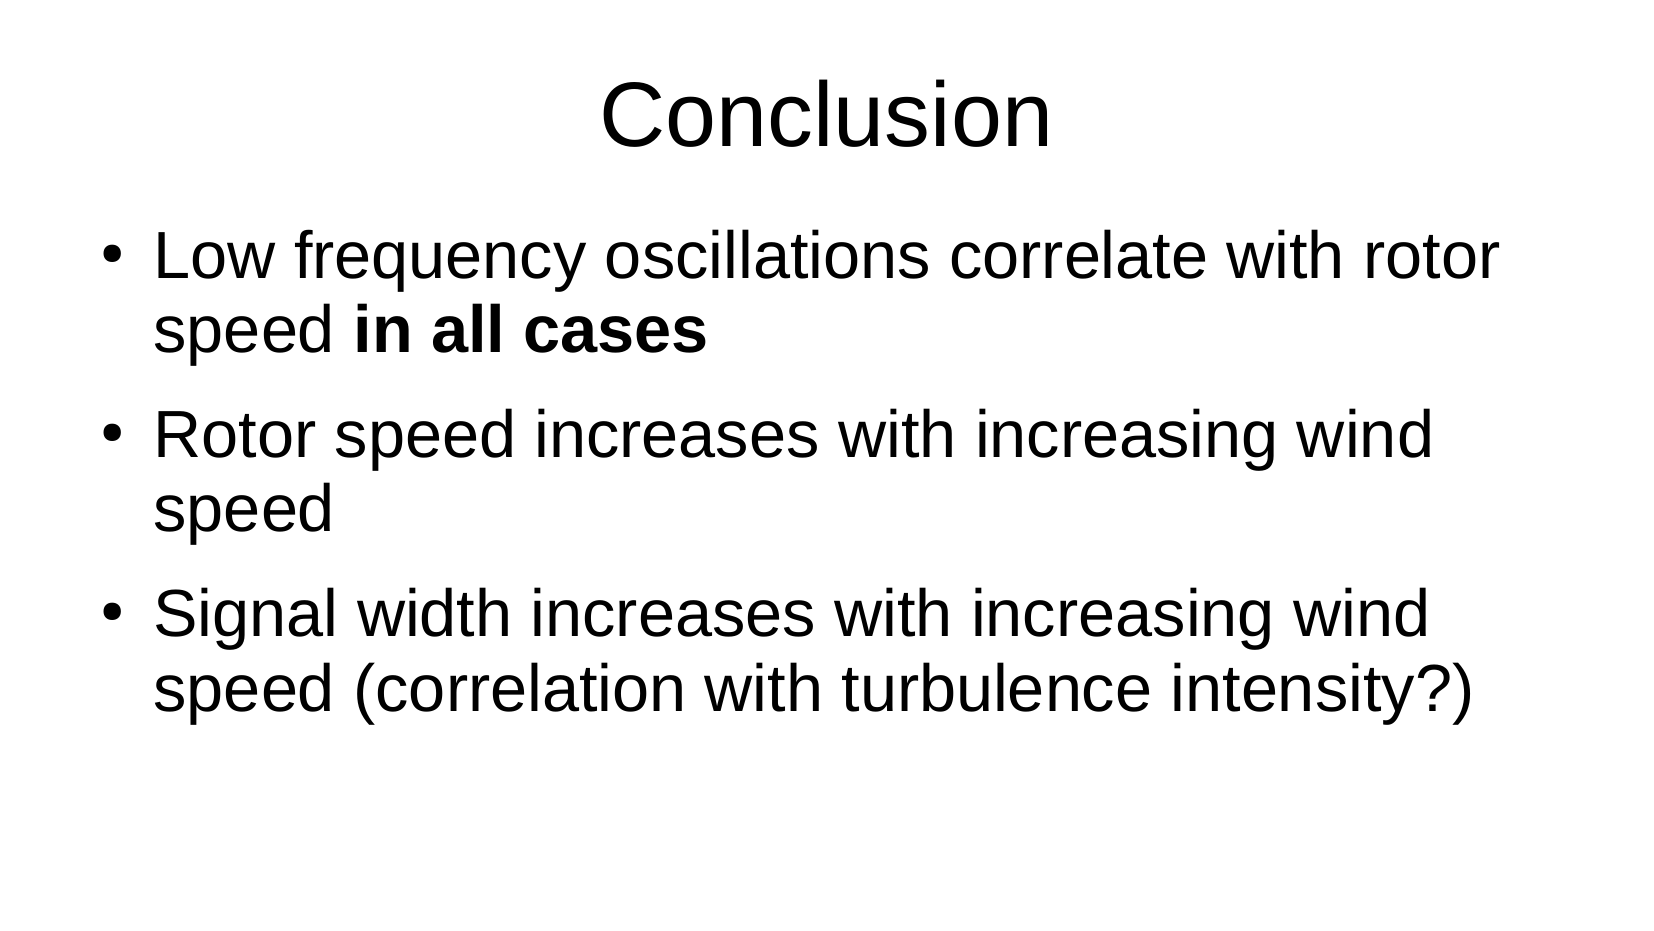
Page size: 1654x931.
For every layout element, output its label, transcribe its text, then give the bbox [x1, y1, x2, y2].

title Conclusion [82, 37, 1571, 193]
list Low frequency oscillations correlate with rotor speed in all cases Rotor speed increases with increasing wind speed Signal width increases with increasing wind speed (correlation with turbulence intensity?) [82, 217, 1571, 758]
